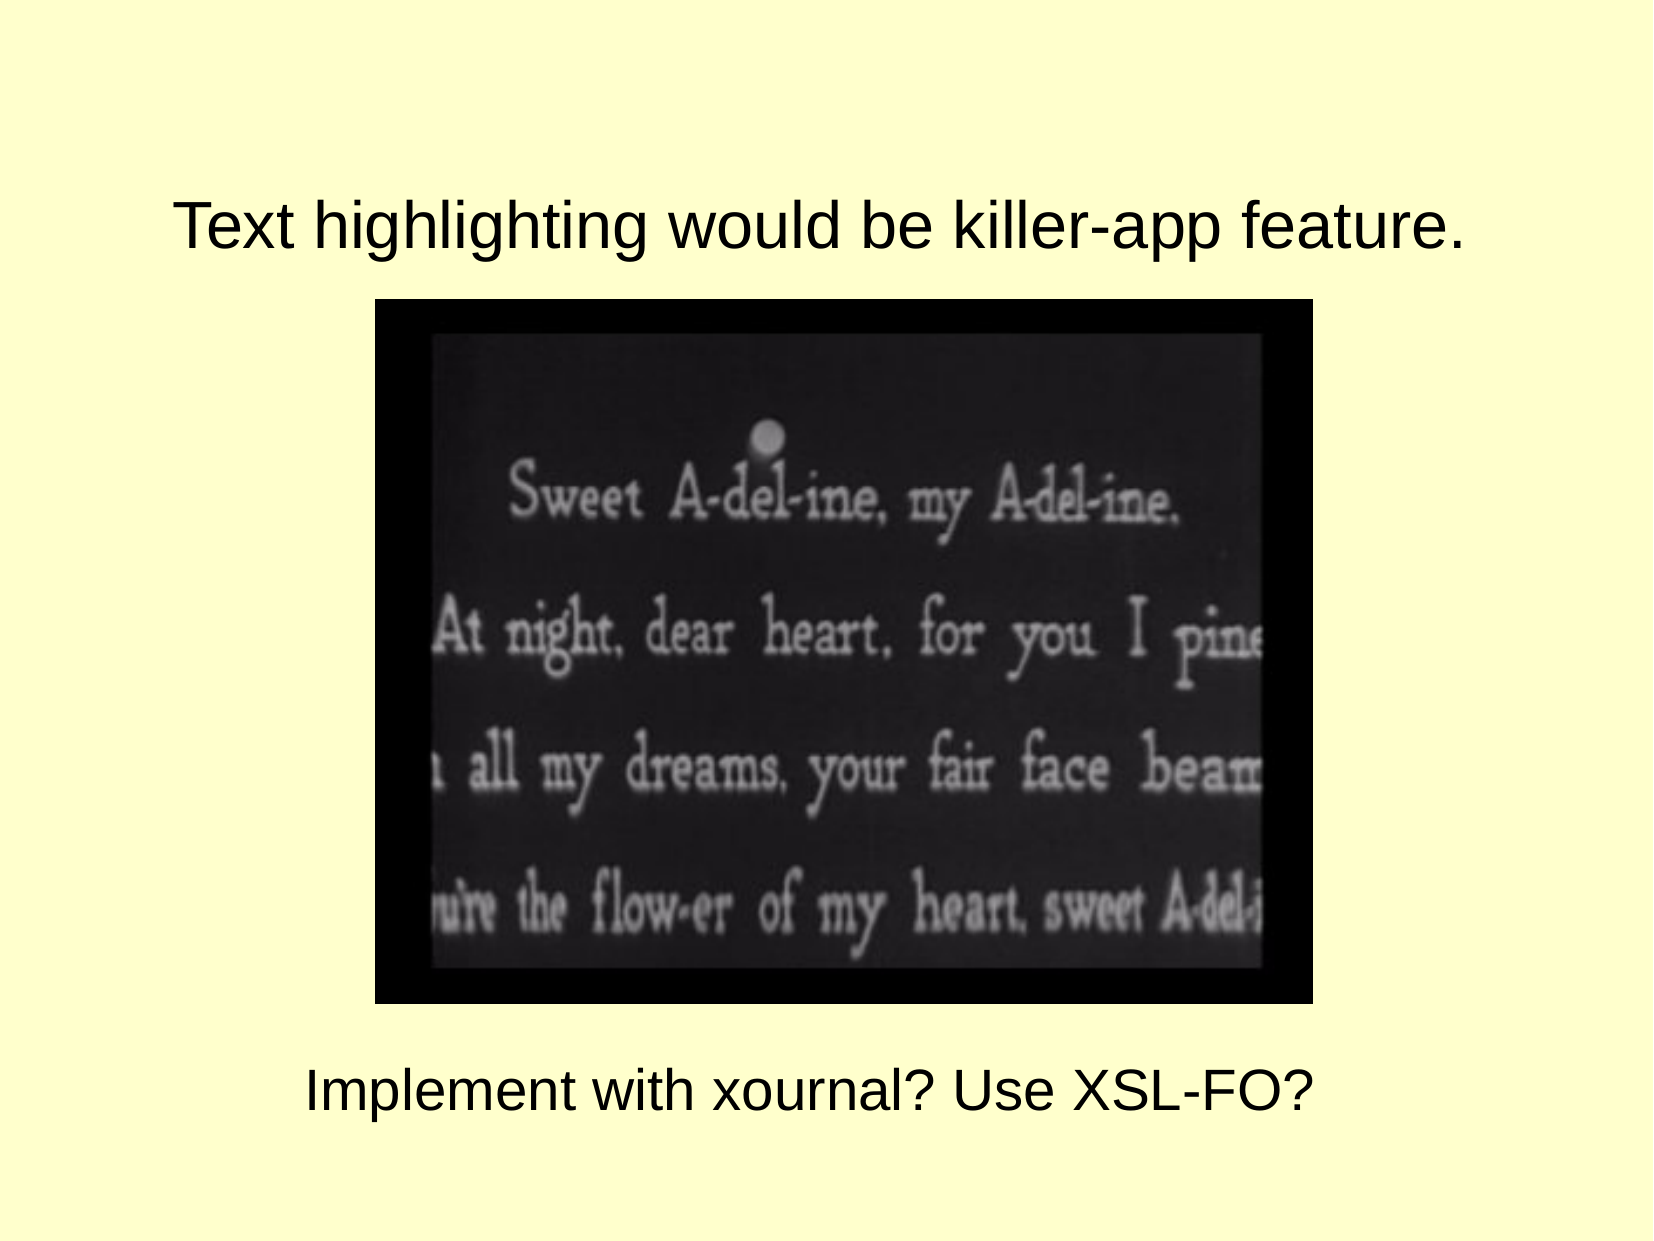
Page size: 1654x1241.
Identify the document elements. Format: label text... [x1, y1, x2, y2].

text_box Implement with xournal? Use XSL-FO? [289, 1050, 1332, 1130]
text_box Text highlighting would be killer-app feature. [157, 180, 1496, 271]
picture [375, 299, 1313, 1004]
